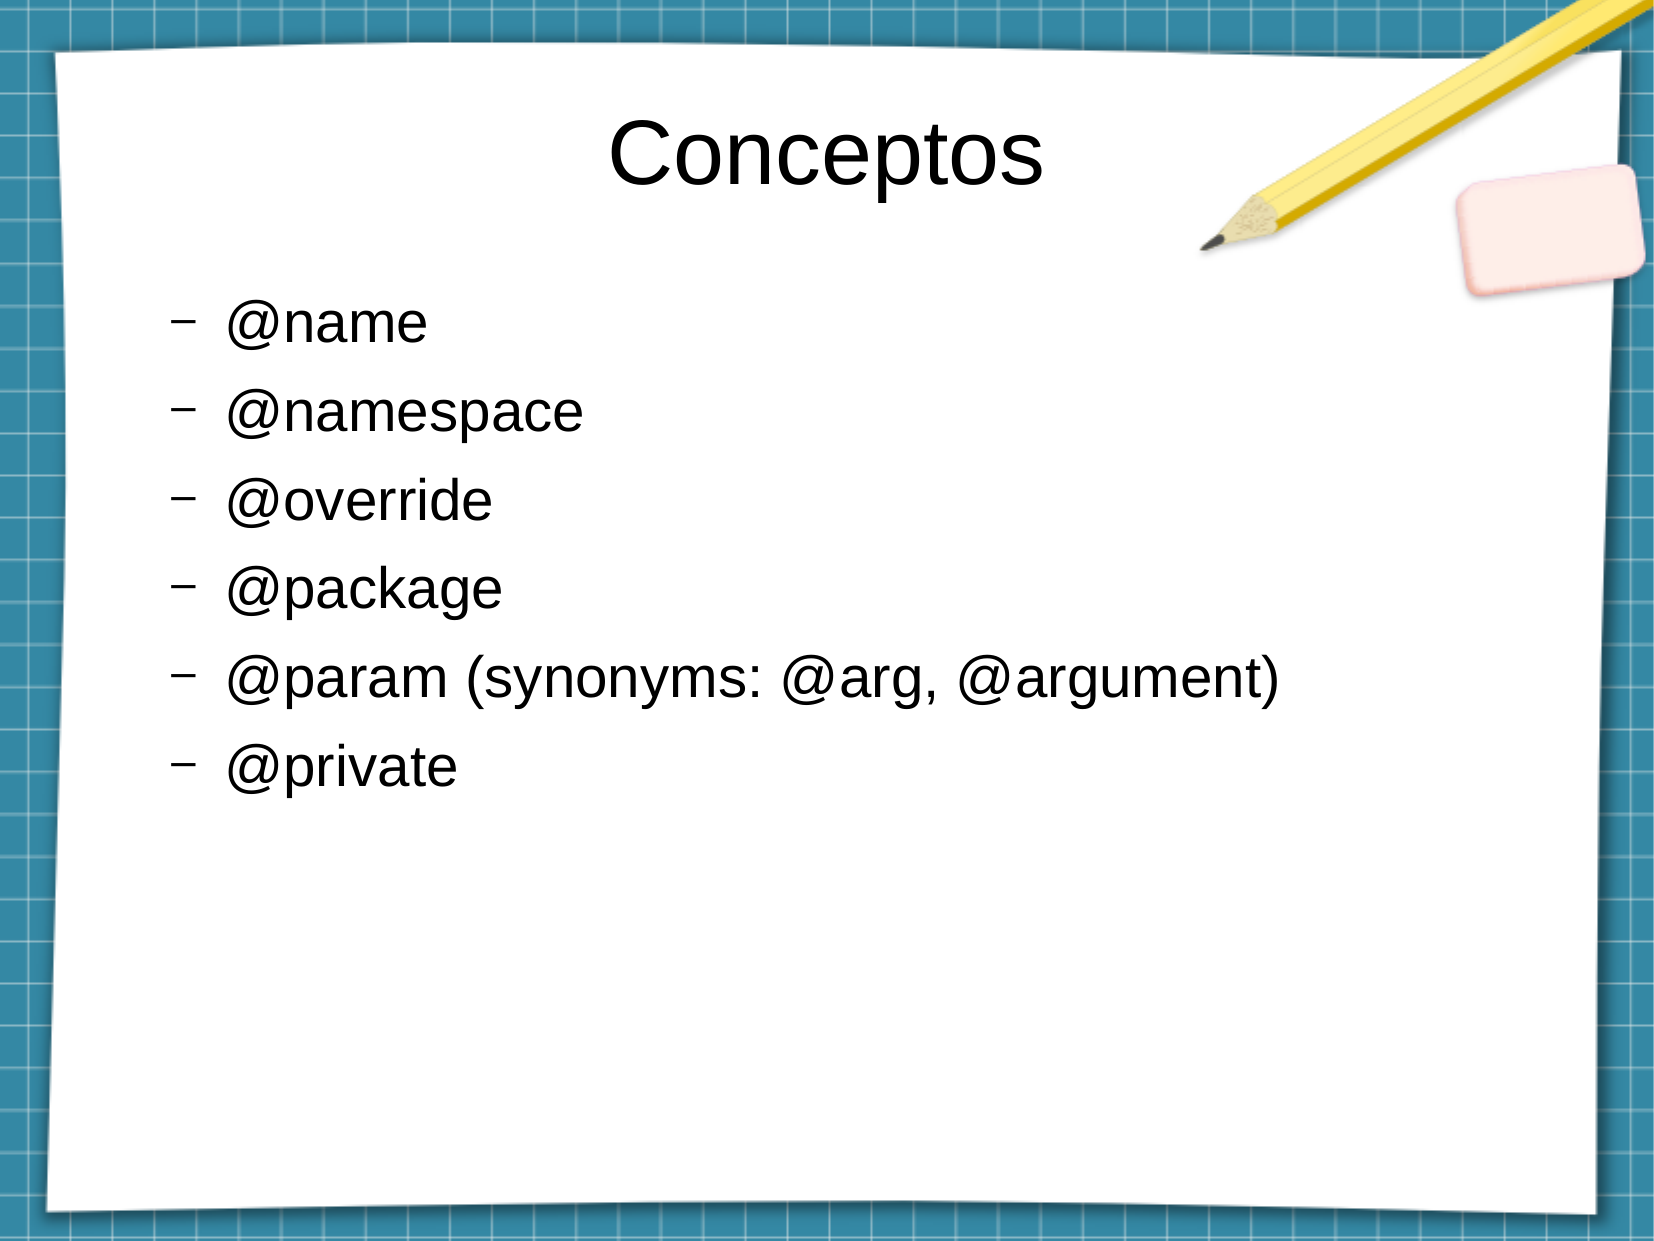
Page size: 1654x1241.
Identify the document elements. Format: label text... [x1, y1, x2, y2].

picture [0, 0, 1654, 1241]
title Conceptos [82, 49, 1571, 257]
list @name @namespace @override @package @param (synonyms: @arg, @argument) @private [82, 290, 1571, 1010]
